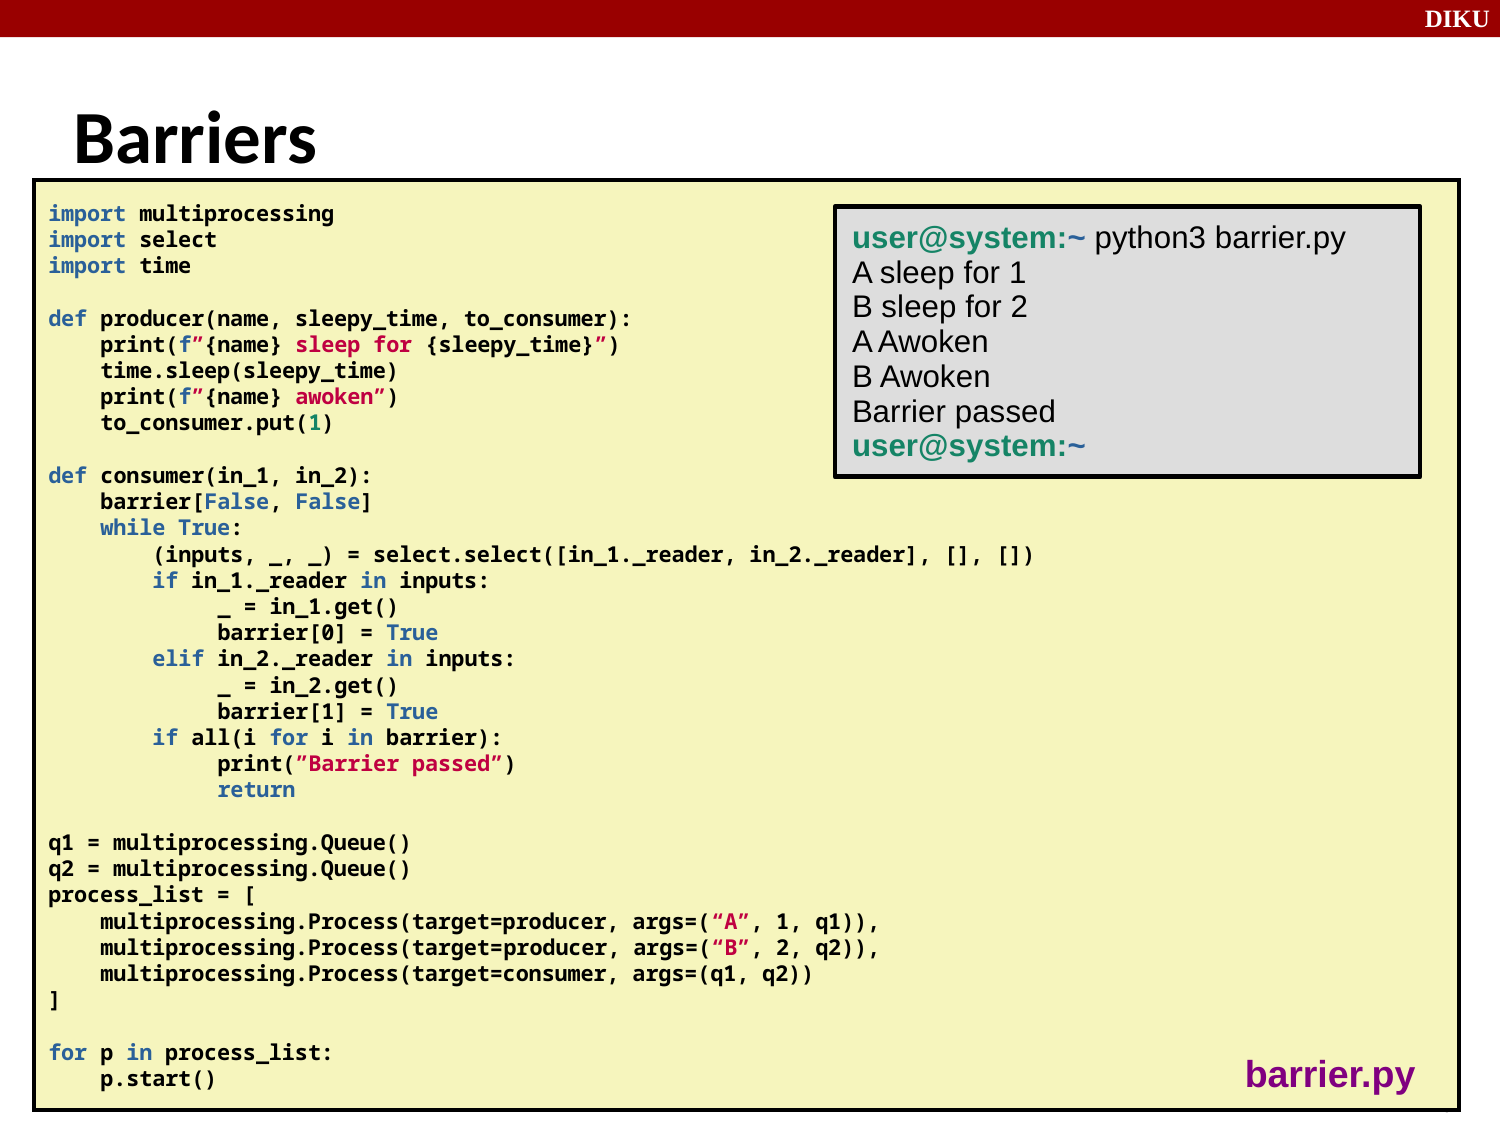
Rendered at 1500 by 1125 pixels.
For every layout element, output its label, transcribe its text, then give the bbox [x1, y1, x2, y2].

text_box import multiprocessing import select import time def producer(name, sleepy_time, to_consumer): print(f”{name} sleep for {sleepy_time}”) time.sleep(sleepy_time) print(f”{name} awoken”) to_consumer.put(1) def consumer(in_1, in_2): barrier[False, False] while True: (inputs, _, _) = select.select([in_1._reader, in_2._reader], [], []) if in_1._reader in inputs: _ = in_1.get() barrier[0] = True elif in_2._reader in inputs: _ = in_2.get() barrier[1] = True if all(i for i in barrier): print(”Barrier passed”) return q1 = multiprocessing.Queue() q2 = multiprocessing.Queue() process_list = [ multiprocessing.Process(target=producer, args=(“A”, 1, q1)), multiprocessing.Process(target=producer, args=(“B”, 2, q2)), multiprocessing.Process(target=consumer, args=(q1, q2)) ] for p in process_list: p.start() [33, 179, 1459, 1111]
text_box Barriers [58, 71, 1304, 179]
text_box user@system:~ python3 barrier.py A sleep for 1 B sleep for 2 A Awoken B Awoken Barrier passed user@system:~ [835, 206, 1421, 477]
text_box barrier.py [1230, 1045, 1456, 1125]
